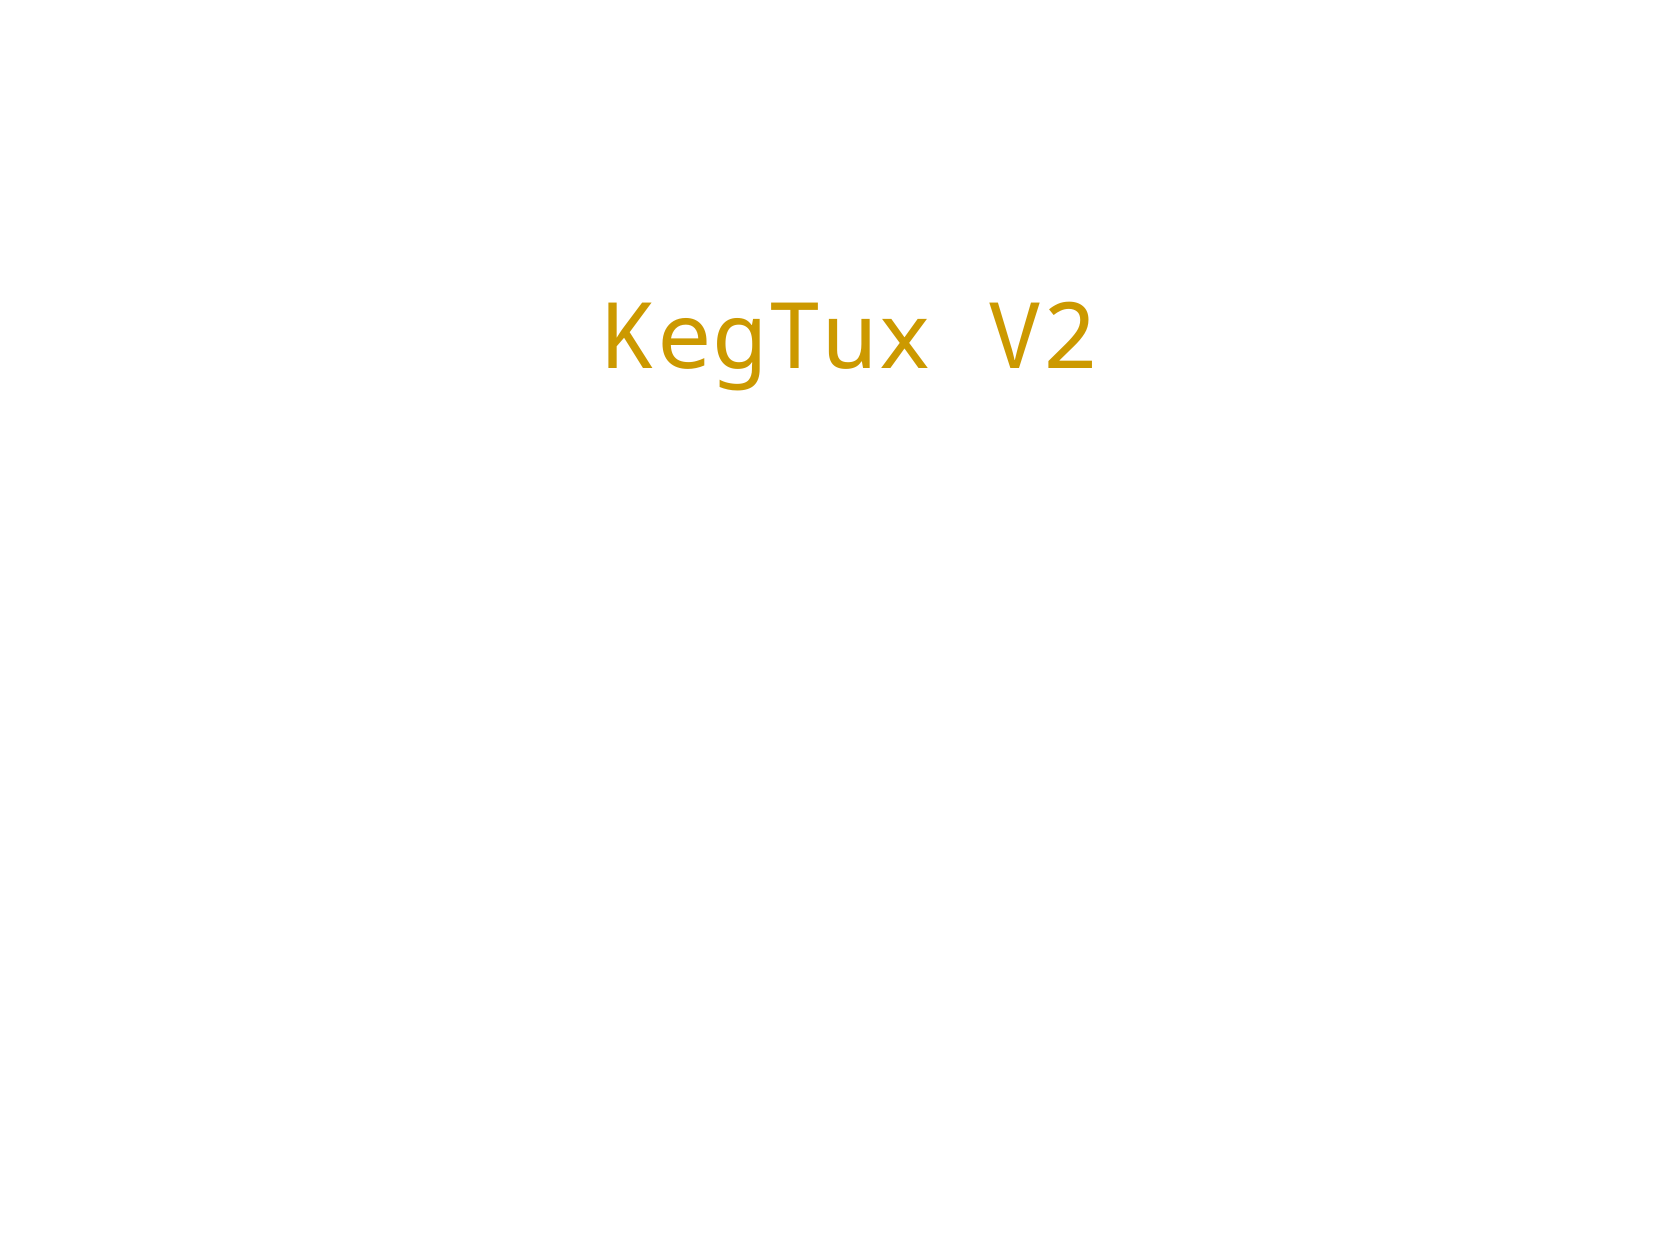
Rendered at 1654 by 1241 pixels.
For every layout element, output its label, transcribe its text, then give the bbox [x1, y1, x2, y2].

title KegTux V2 [106, 229, 1595, 438]
